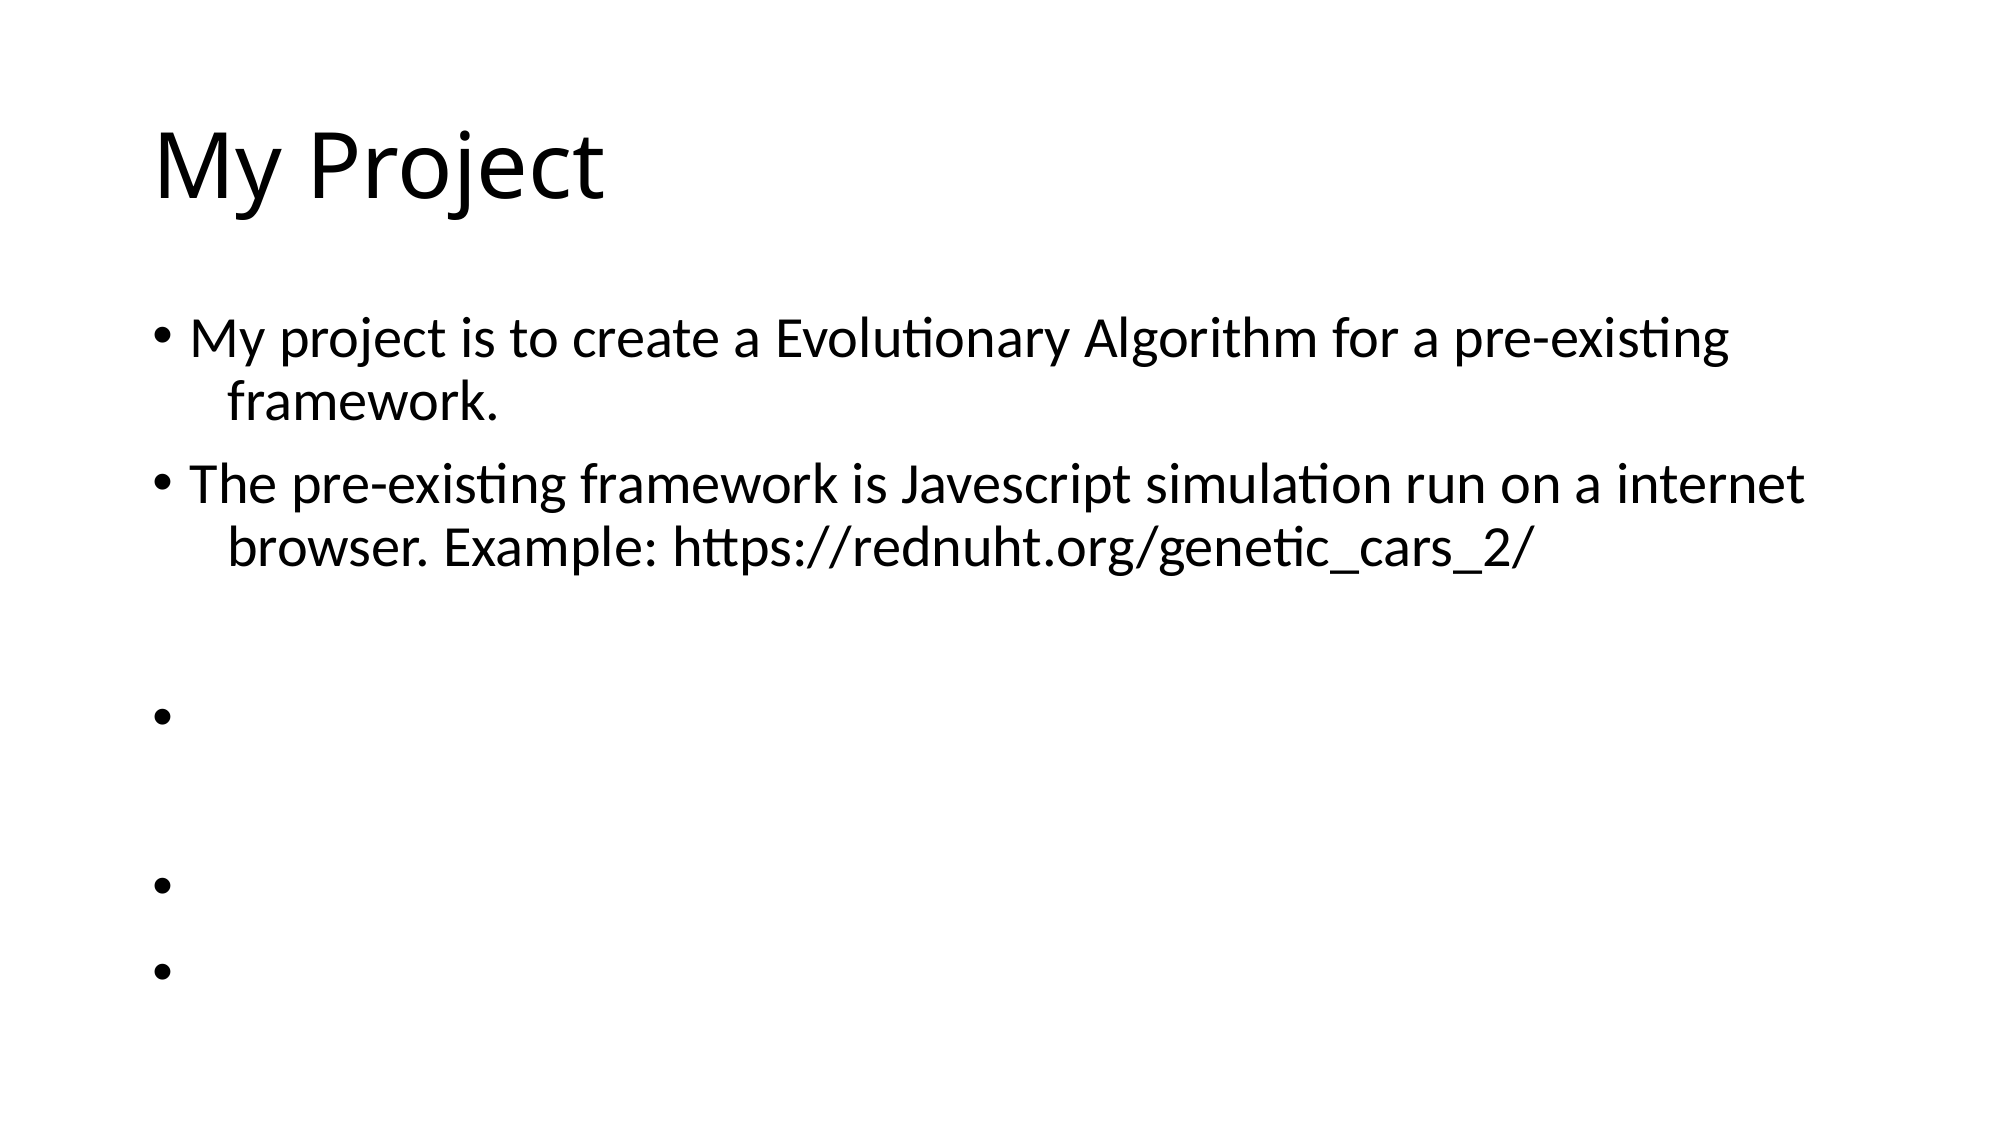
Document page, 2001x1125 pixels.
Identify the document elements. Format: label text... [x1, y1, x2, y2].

list My project is to create a Evolutionary Algorithm for a pre-existing framework. The pre-existing framework is Javescript simulation run on a internet browser. Example: https://rednuht.org/genetic_cars_2/ [137, 299, 1863, 1014]
title My Project [137, 59, 1863, 278]
